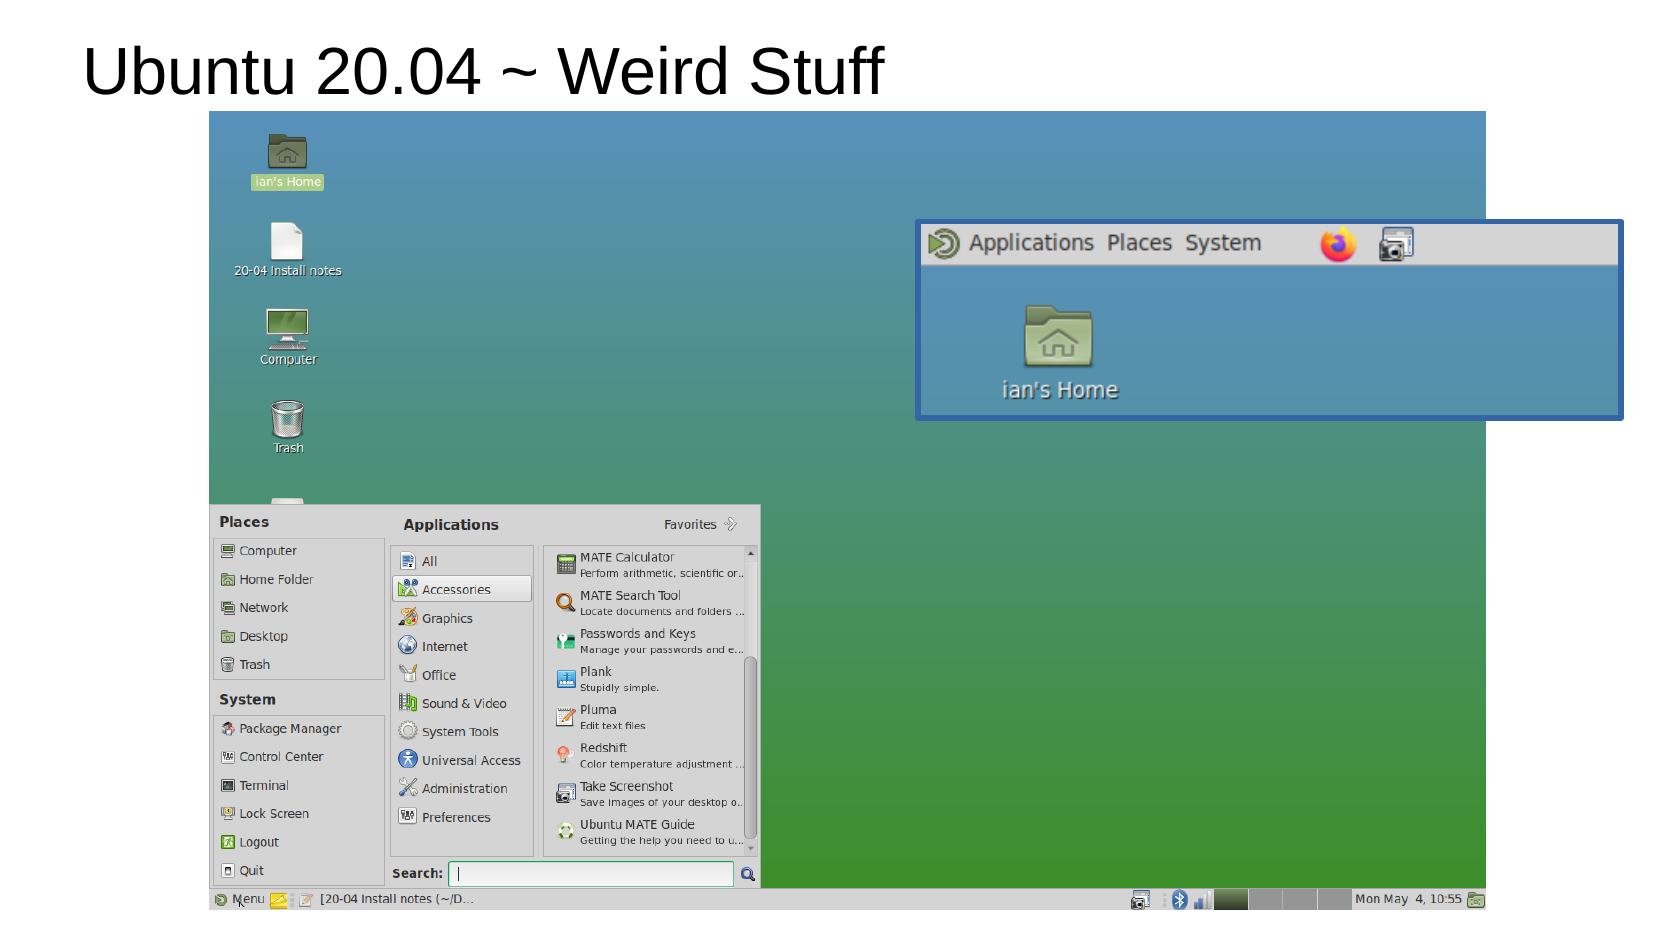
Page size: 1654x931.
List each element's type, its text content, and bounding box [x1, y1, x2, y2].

title Ubuntu 20.04 ~ Weird Stuff [82, 34, 1571, 110]
picture [921, 224, 1619, 415]
picture [209, 111, 1486, 910]
